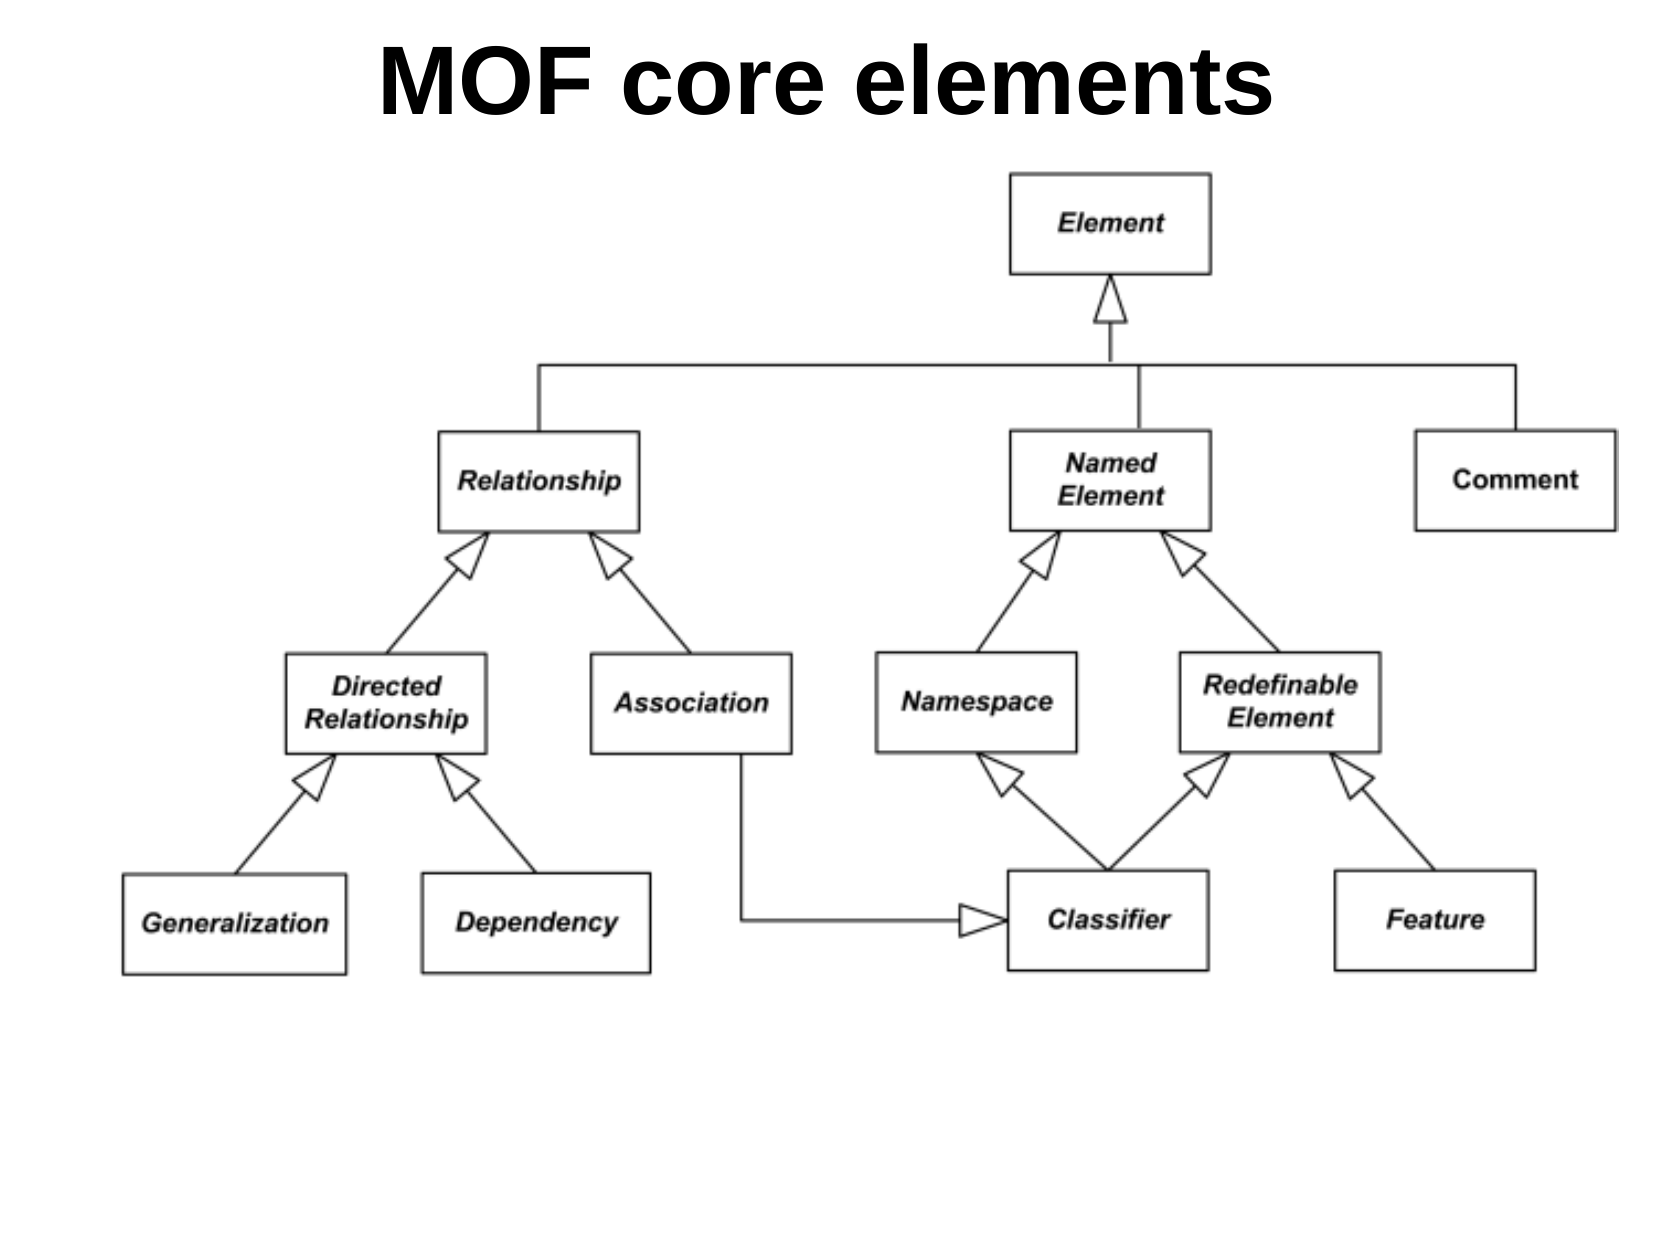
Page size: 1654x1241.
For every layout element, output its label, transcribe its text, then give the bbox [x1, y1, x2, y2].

picture [118, 168, 1619, 981]
title MOF core elements [82, 19, 1571, 142]
